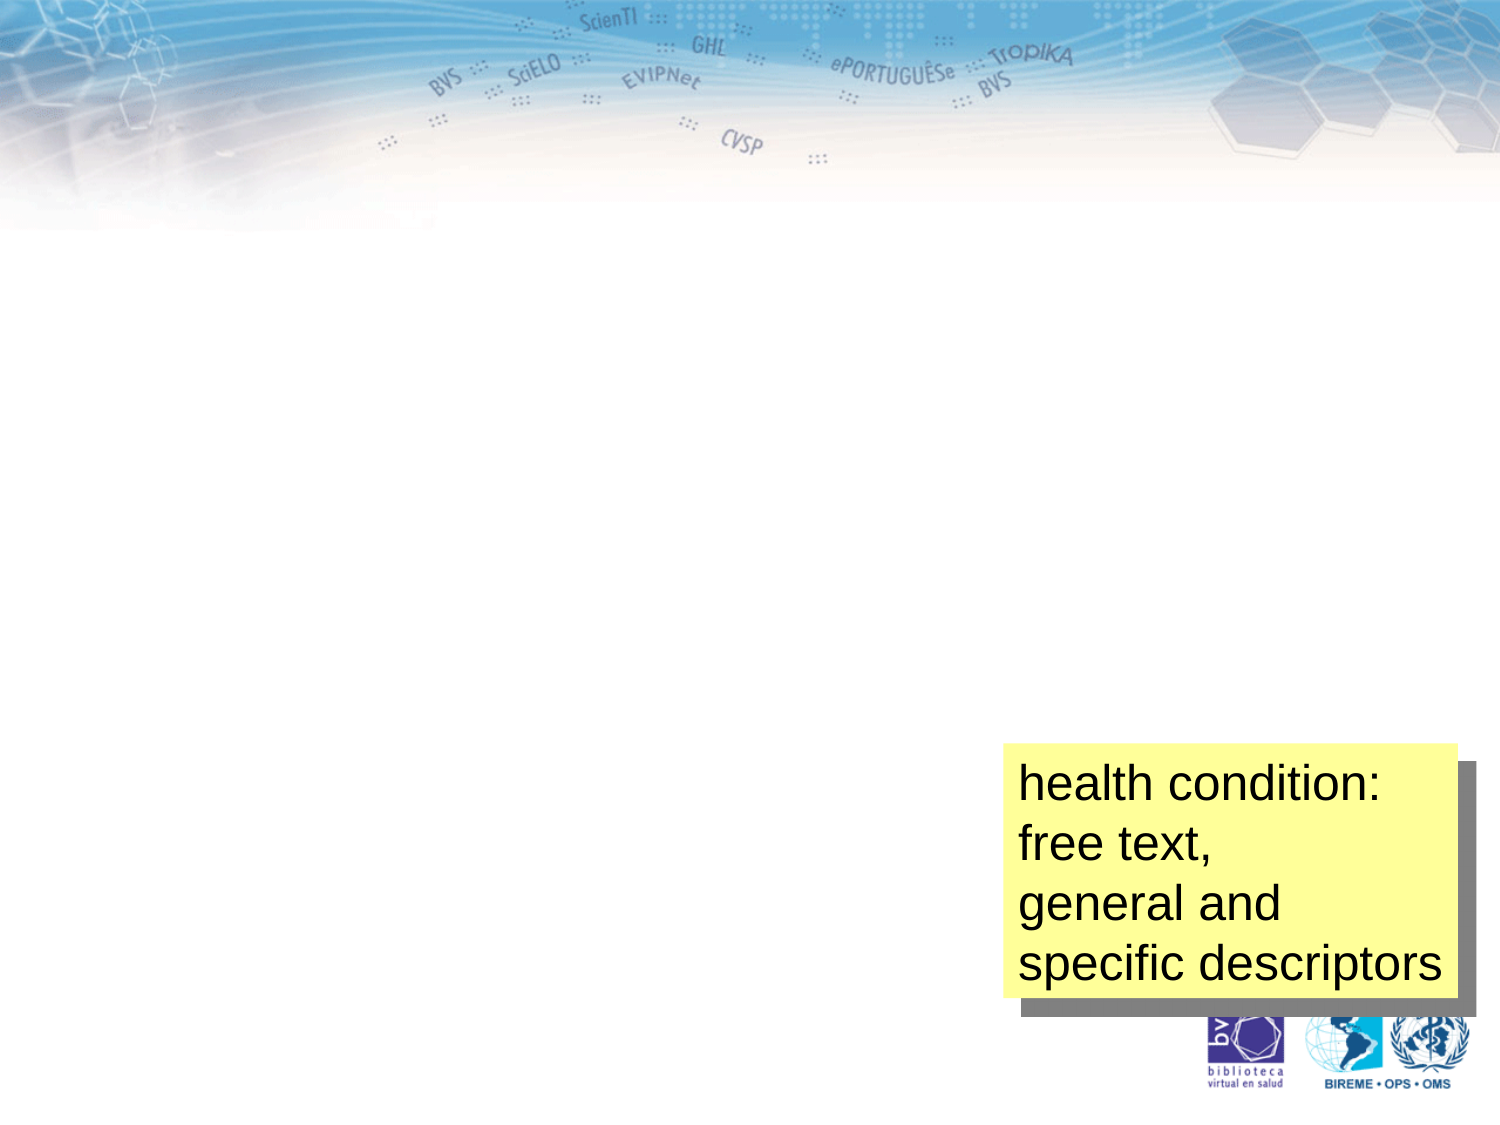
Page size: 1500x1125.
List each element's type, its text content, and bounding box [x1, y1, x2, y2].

picture [0, 0, 1500, 1125]
text_box health condition: free text, general and specific descriptors [1003, 743, 1458, 999]
